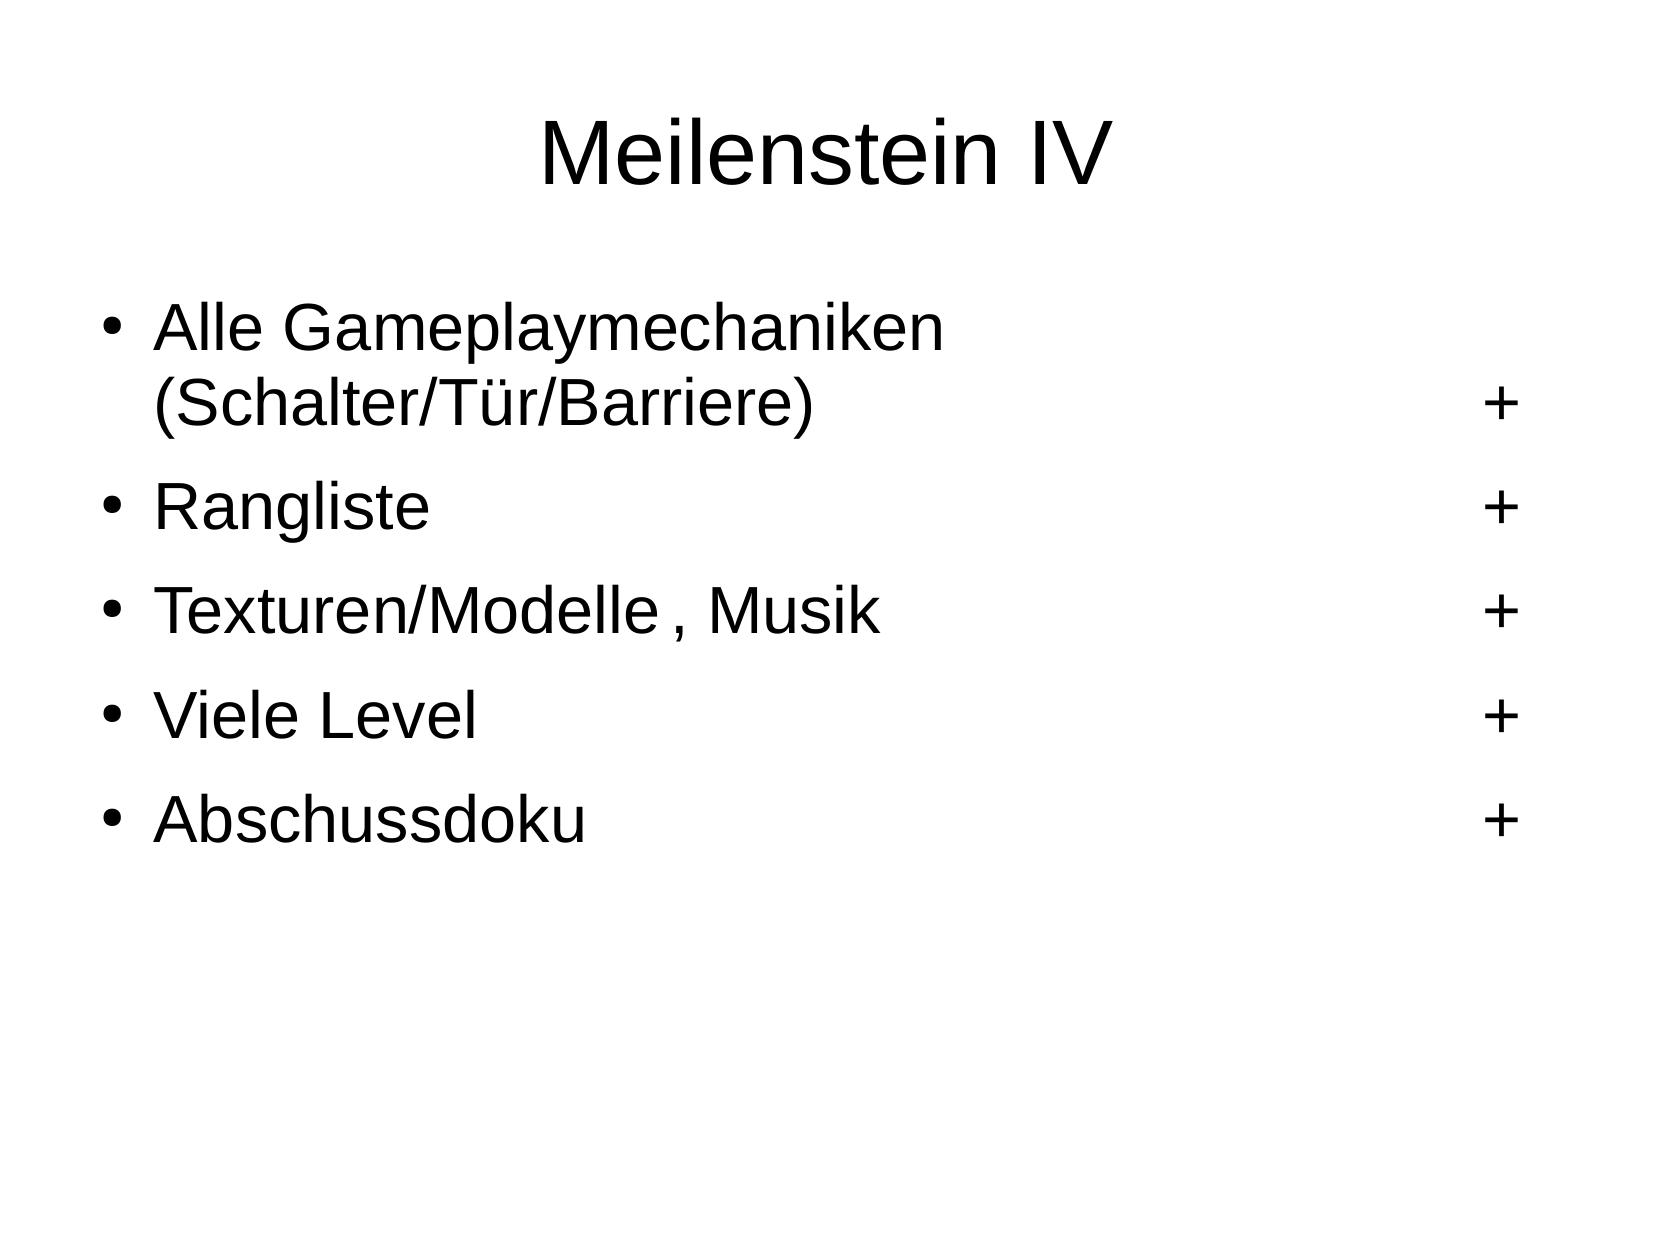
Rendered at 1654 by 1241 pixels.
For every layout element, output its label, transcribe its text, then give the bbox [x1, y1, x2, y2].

title Meilenstein IV [82, 49, 1571, 257]
list Alle Gameplaymechaniken (Schalter/Tür/Barriere) + Rangliste + Texturen/Modelle , Musik + Viele Level + Abschussdoku + [82, 290, 1571, 1109]
